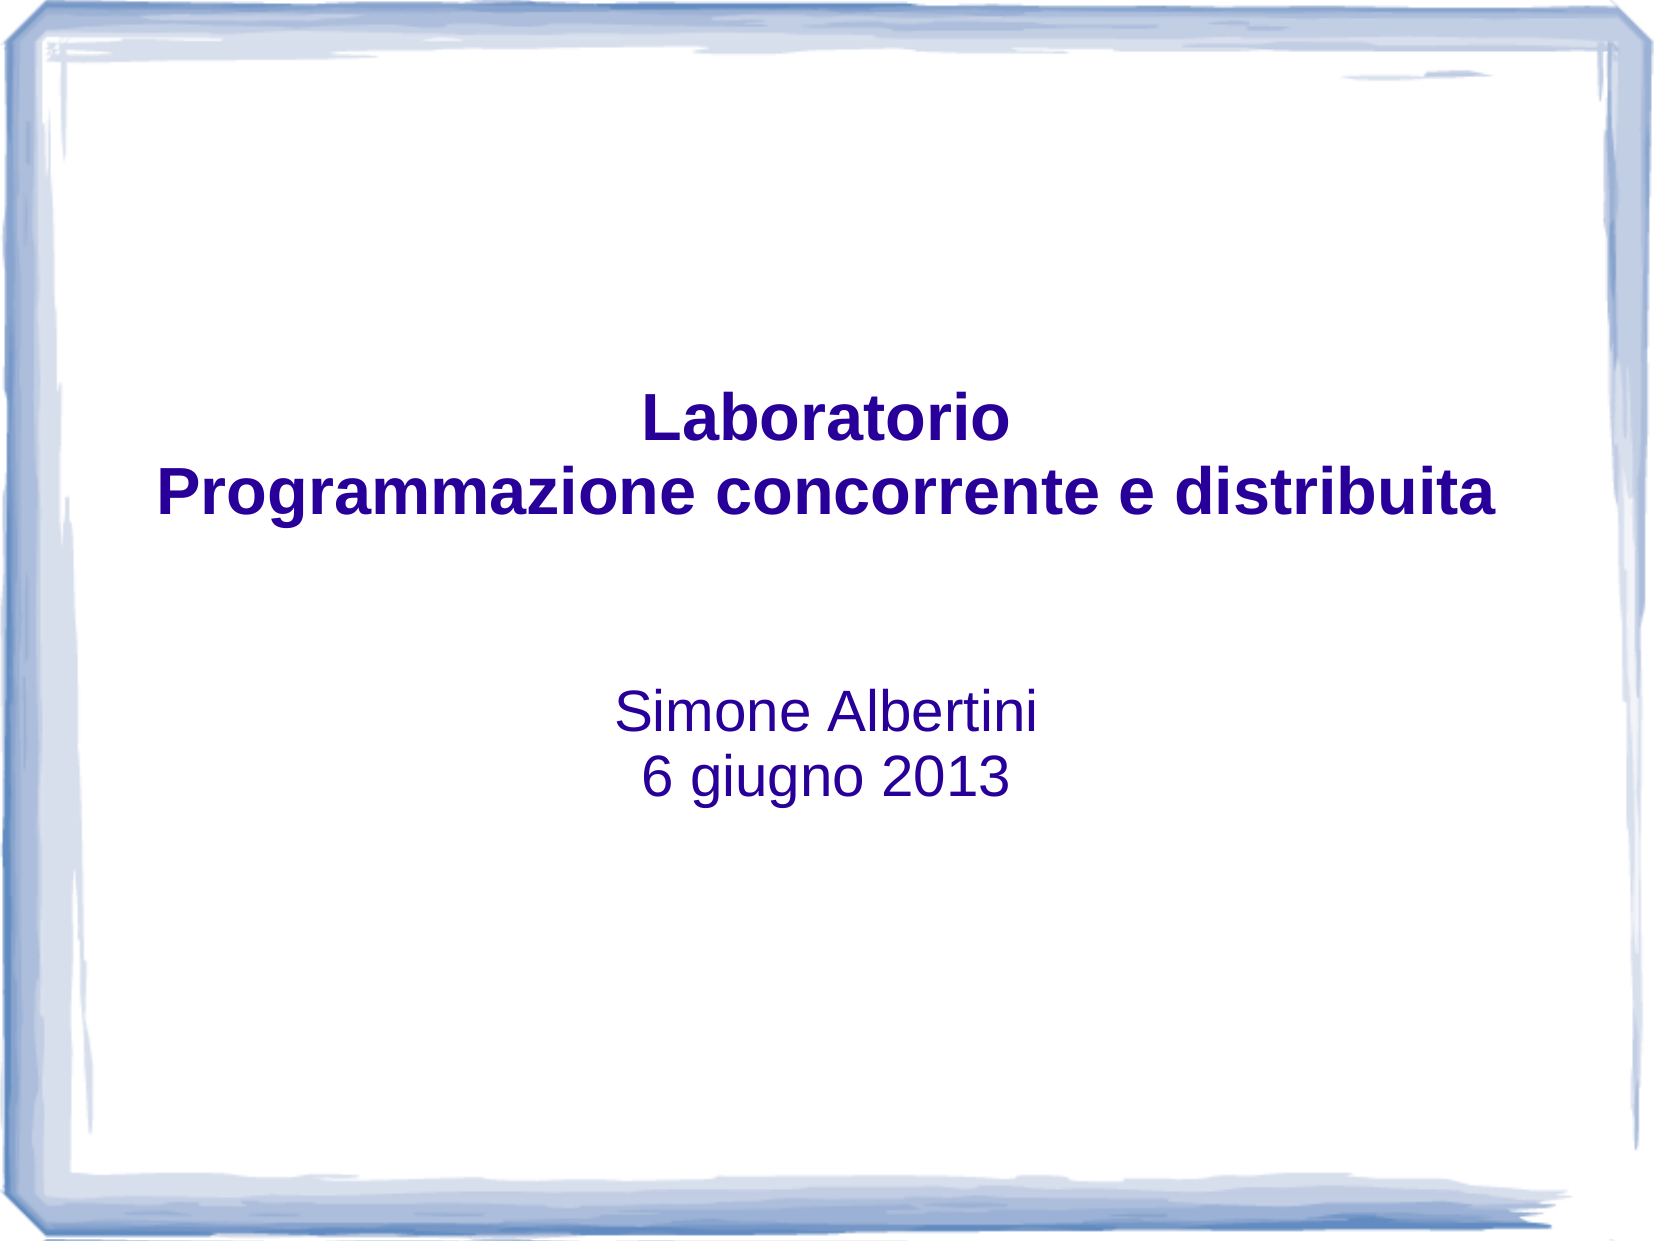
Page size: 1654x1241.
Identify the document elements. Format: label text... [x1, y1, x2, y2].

subtitle Laboratorio Programmazione concorrente e distribuita Simone Albertini 6 giugno 2013 [82, 96, 1571, 1092]
picture [0, 0, 1654, 1241]
